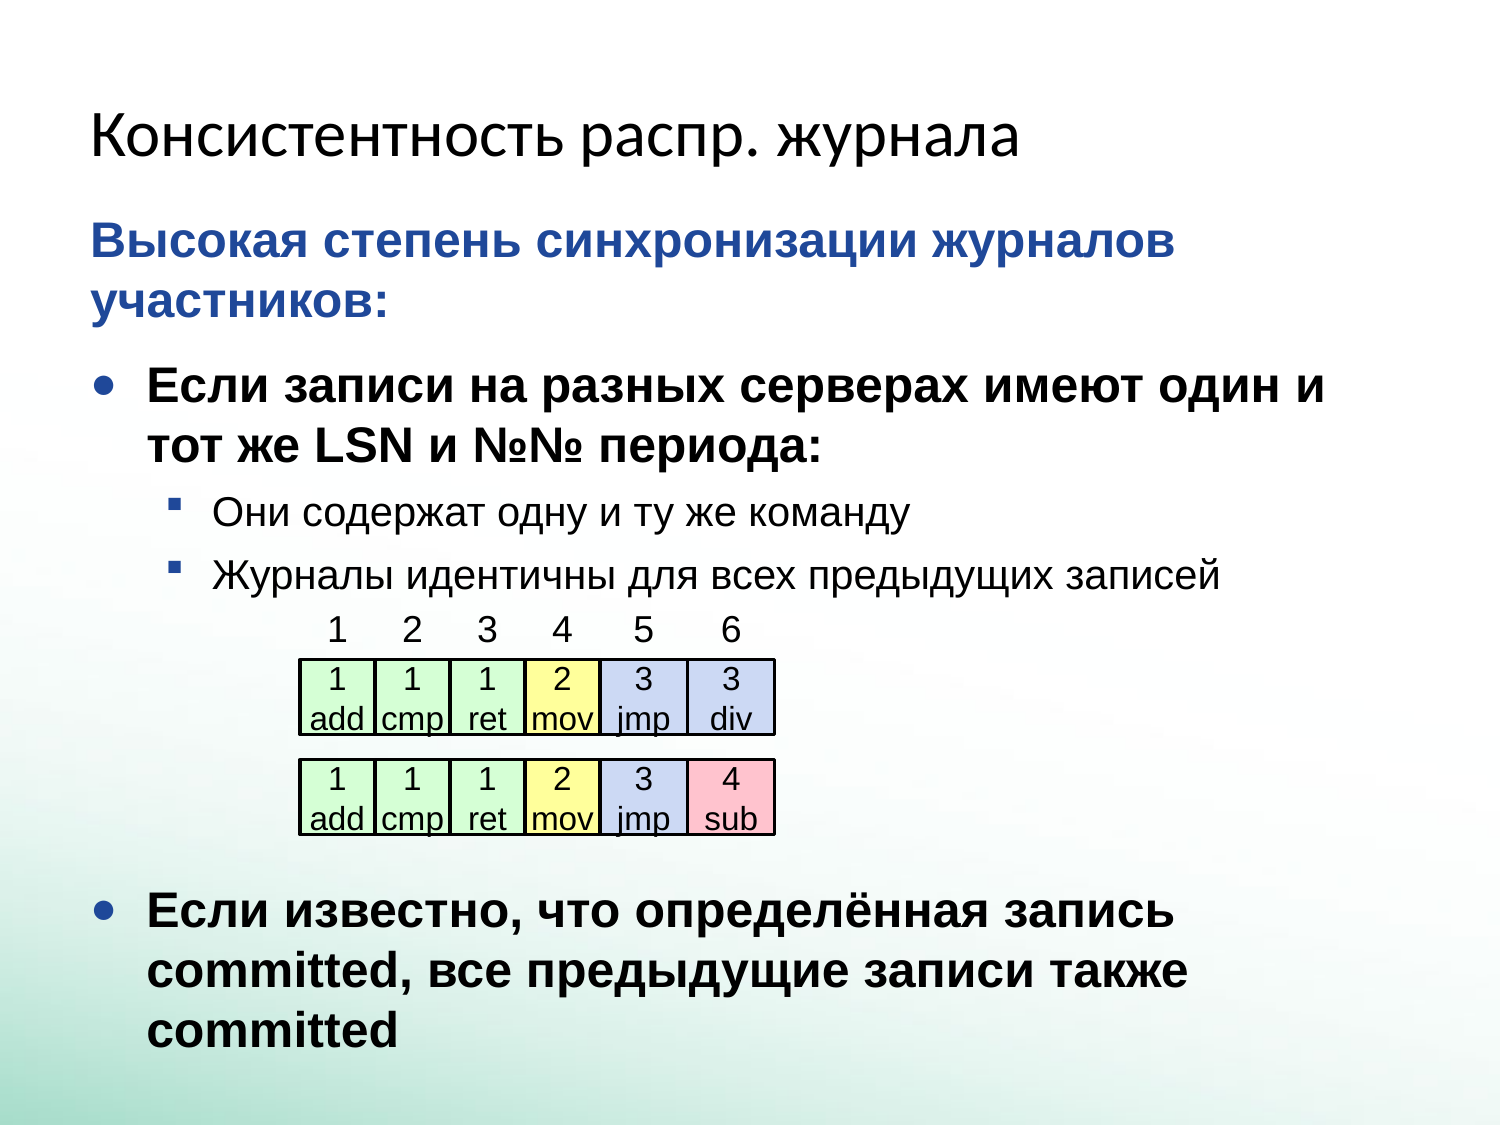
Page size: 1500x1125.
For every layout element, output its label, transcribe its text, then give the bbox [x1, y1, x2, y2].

text_box 2 [374, 597, 449, 657]
text_box 1 cmp [374, 759, 449, 835]
title Консистентность распр. журнала [75, 79, 1425, 180]
text_box 3 [449, 597, 524, 657]
text_box 1 [299, 597, 374, 657]
picture [0, 0, 1500, 1125]
text_box 4 sub [688, 759, 775, 835]
text_box 6 [687, 597, 775, 657]
list Высокая степень синхронизации журналов участников: Если записи на разных серверах имеют один и тот же LSN и №№ периода: Они содержат одну и ту же команду Журналы идентичны для всех предыдущих записей Если известно, что определённая запись committed, все предыдущие записи также committed [75, 200, 1425, 700]
text_box 1 cmp [374, 659, 449, 735]
text_box 3 jmp [600, 759, 688, 835]
text_box 1 add [299, 759, 374, 835]
text_box 1 ret [449, 659, 524, 735]
text_box 2 mov [524, 759, 600, 835]
text_box 1 cmp [430, 714, 439, 728]
text_box 2 mov [524, 659, 600, 735]
text_box 4 [524, 597, 599, 657]
text_box 3 jmp [600, 659, 687, 735]
text_box 1 ret [449, 759, 524, 835]
text_box 5 [599, 597, 687, 657]
text_box 1 add [299, 659, 374, 735]
text_box 3 div [687, 659, 775, 735]
text_box 1 cmp [430, 814, 439, 828]
text_box 3 jmp [657, 714, 666, 728]
text_box 3 jmp [657, 814, 666, 828]
